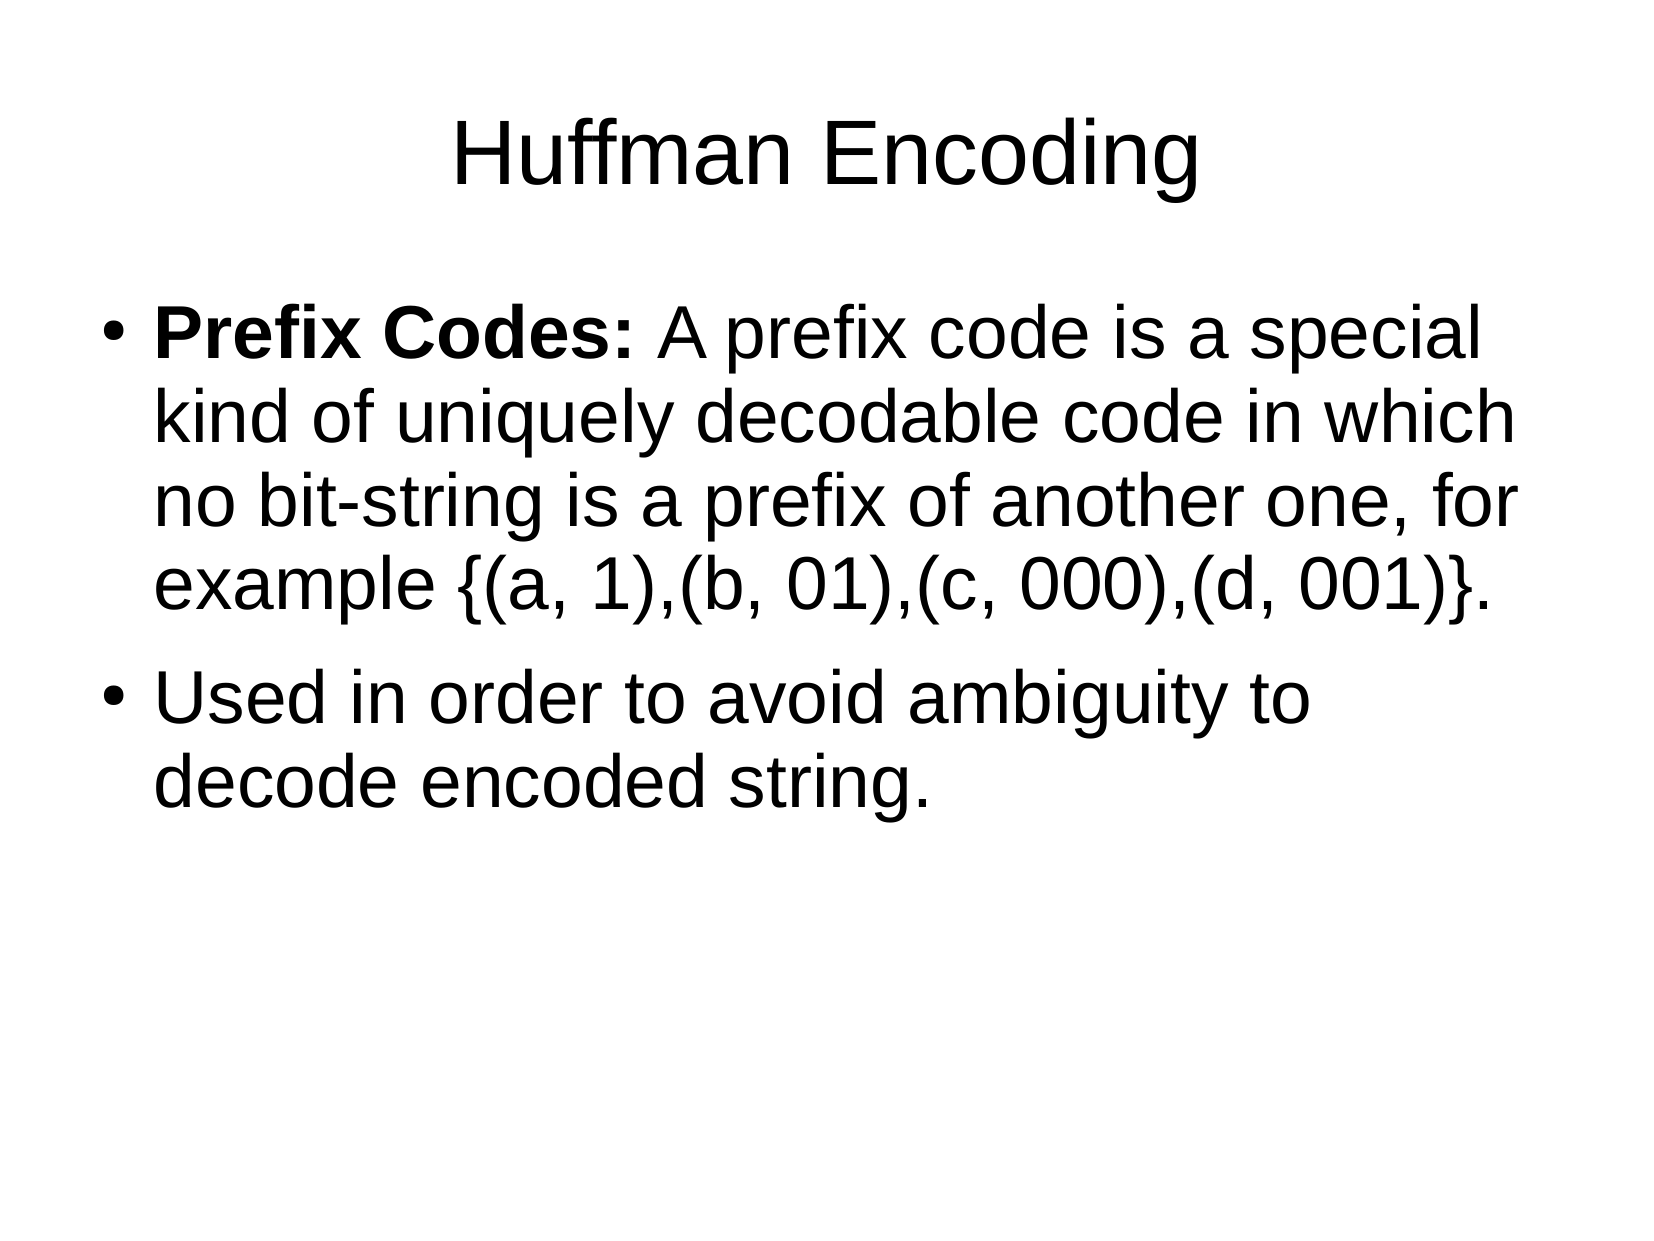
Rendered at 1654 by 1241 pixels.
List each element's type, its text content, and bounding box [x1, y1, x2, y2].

list Prefix Codes: A preﬁx code is a special kind of uniquely decodable code in which no bit-string is a preﬁx of another one, for example {(a, 1),(b, 01),(c, 000),(d, 001)}. Used in order to avoid ambiguity to decode encoded string. [82, 290, 1538, 1010]
title Huffman Encoding [82, 49, 1571, 257]
